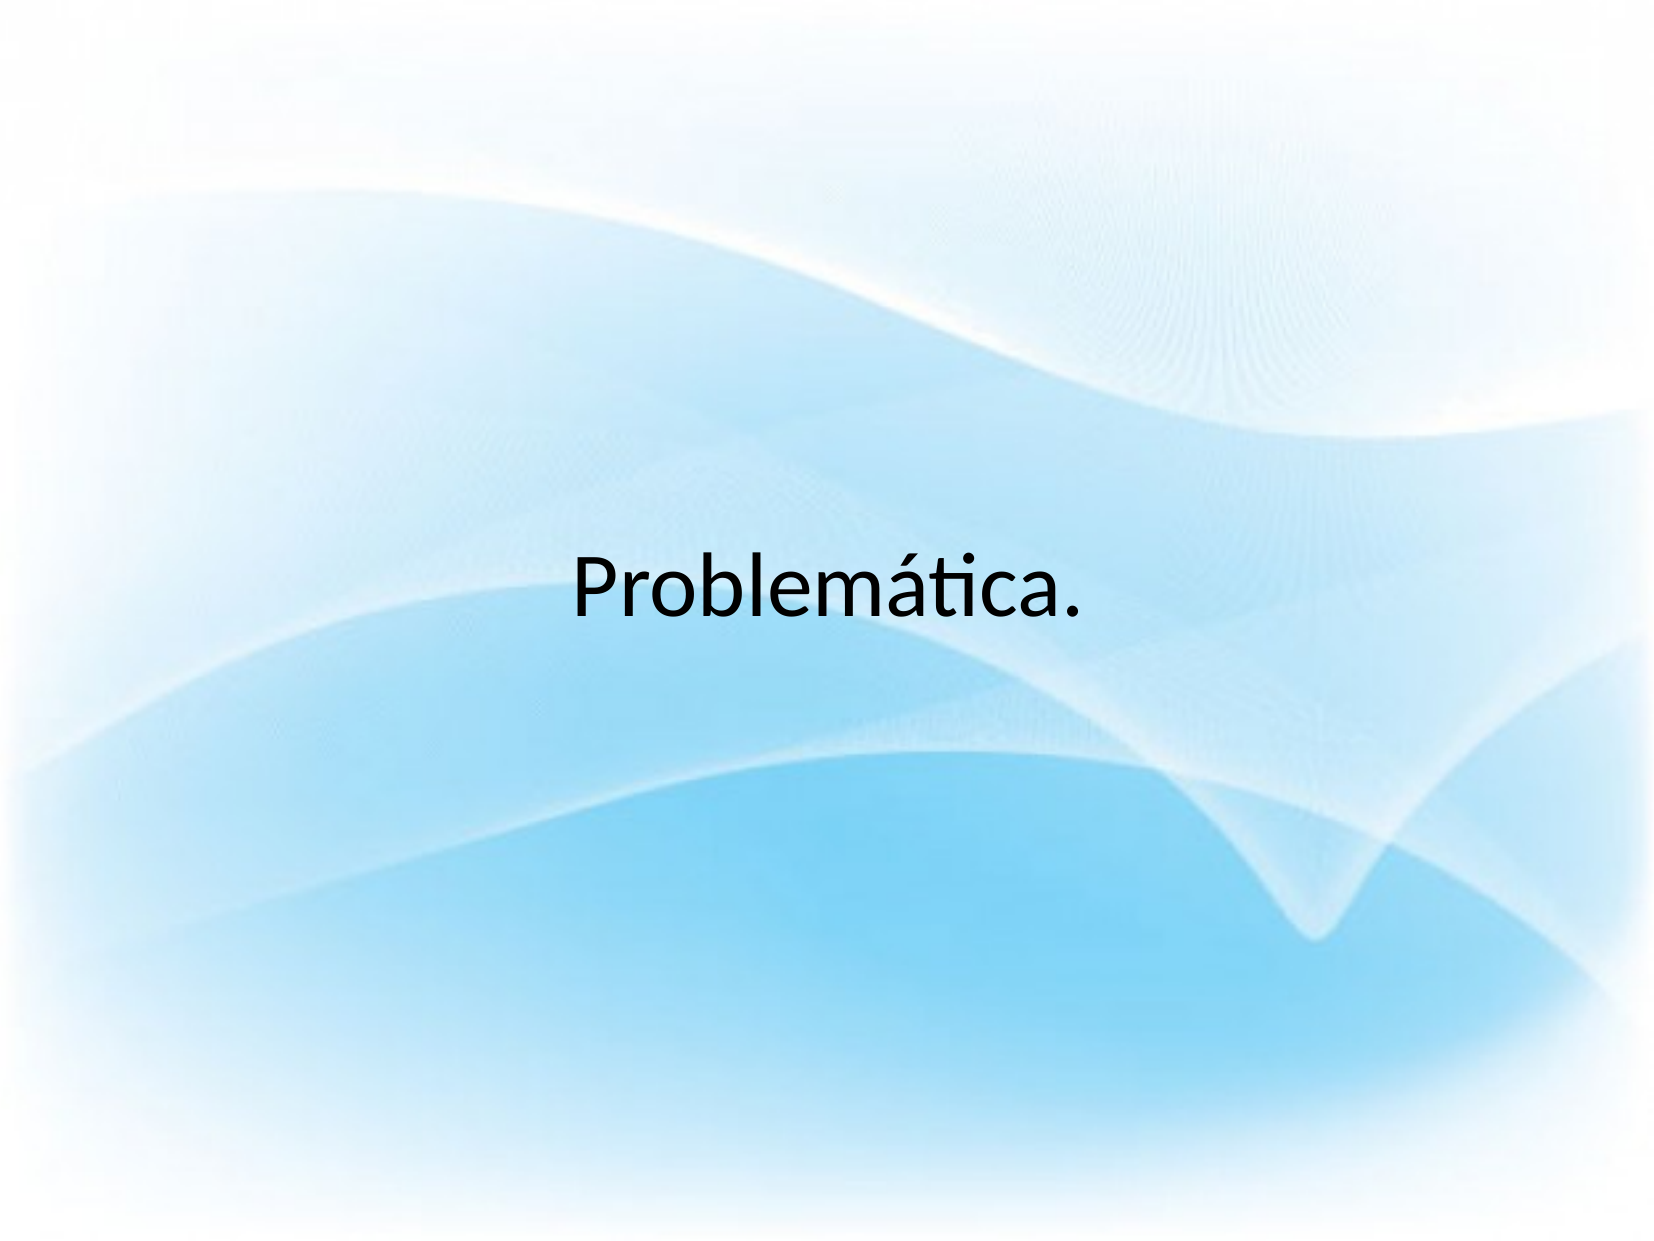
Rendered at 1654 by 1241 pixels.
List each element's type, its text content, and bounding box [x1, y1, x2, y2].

title Problemática. [84, 476, 1573, 684]
picture [0, 0, 1654, 1241]
